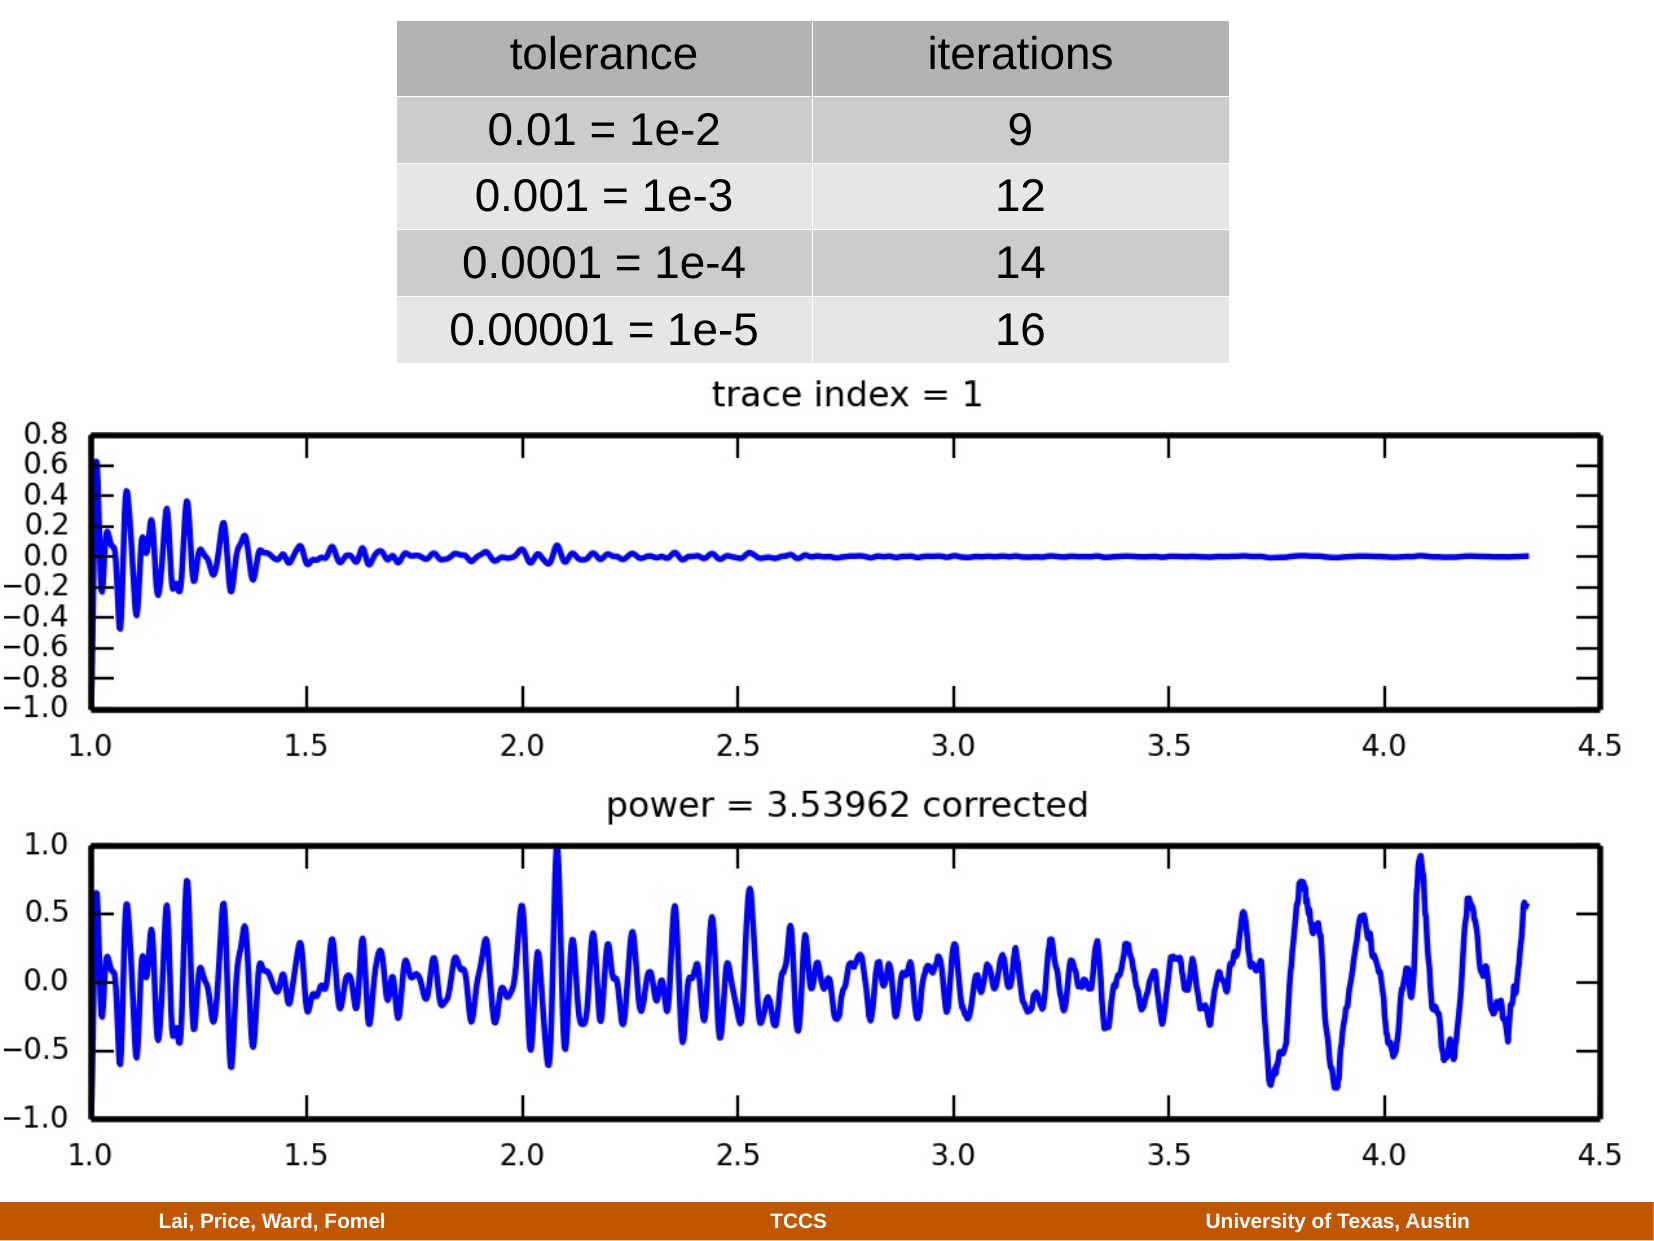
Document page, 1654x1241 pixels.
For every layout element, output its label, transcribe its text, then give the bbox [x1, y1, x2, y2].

table_cell 16 [813, 297, 1229, 363]
picture [4, 374, 1654, 1199]
table_header tolerance [397, 21, 812, 96]
table_cell 0.001 = 1e-3 [397, 164, 812, 229]
table_cell 14 [813, 230, 1229, 296]
table_cell 0.0001 = 1e-4 [397, 230, 812, 296]
table_header iterations [813, 21, 1229, 96]
table_cell 9 [813, 97, 1229, 163]
table_cell 0.01 = 1e-2 [397, 97, 812, 163]
table_cell 12 [813, 164, 1229, 229]
table_cell 0.00001 = 1e-5 [397, 297, 812, 363]
